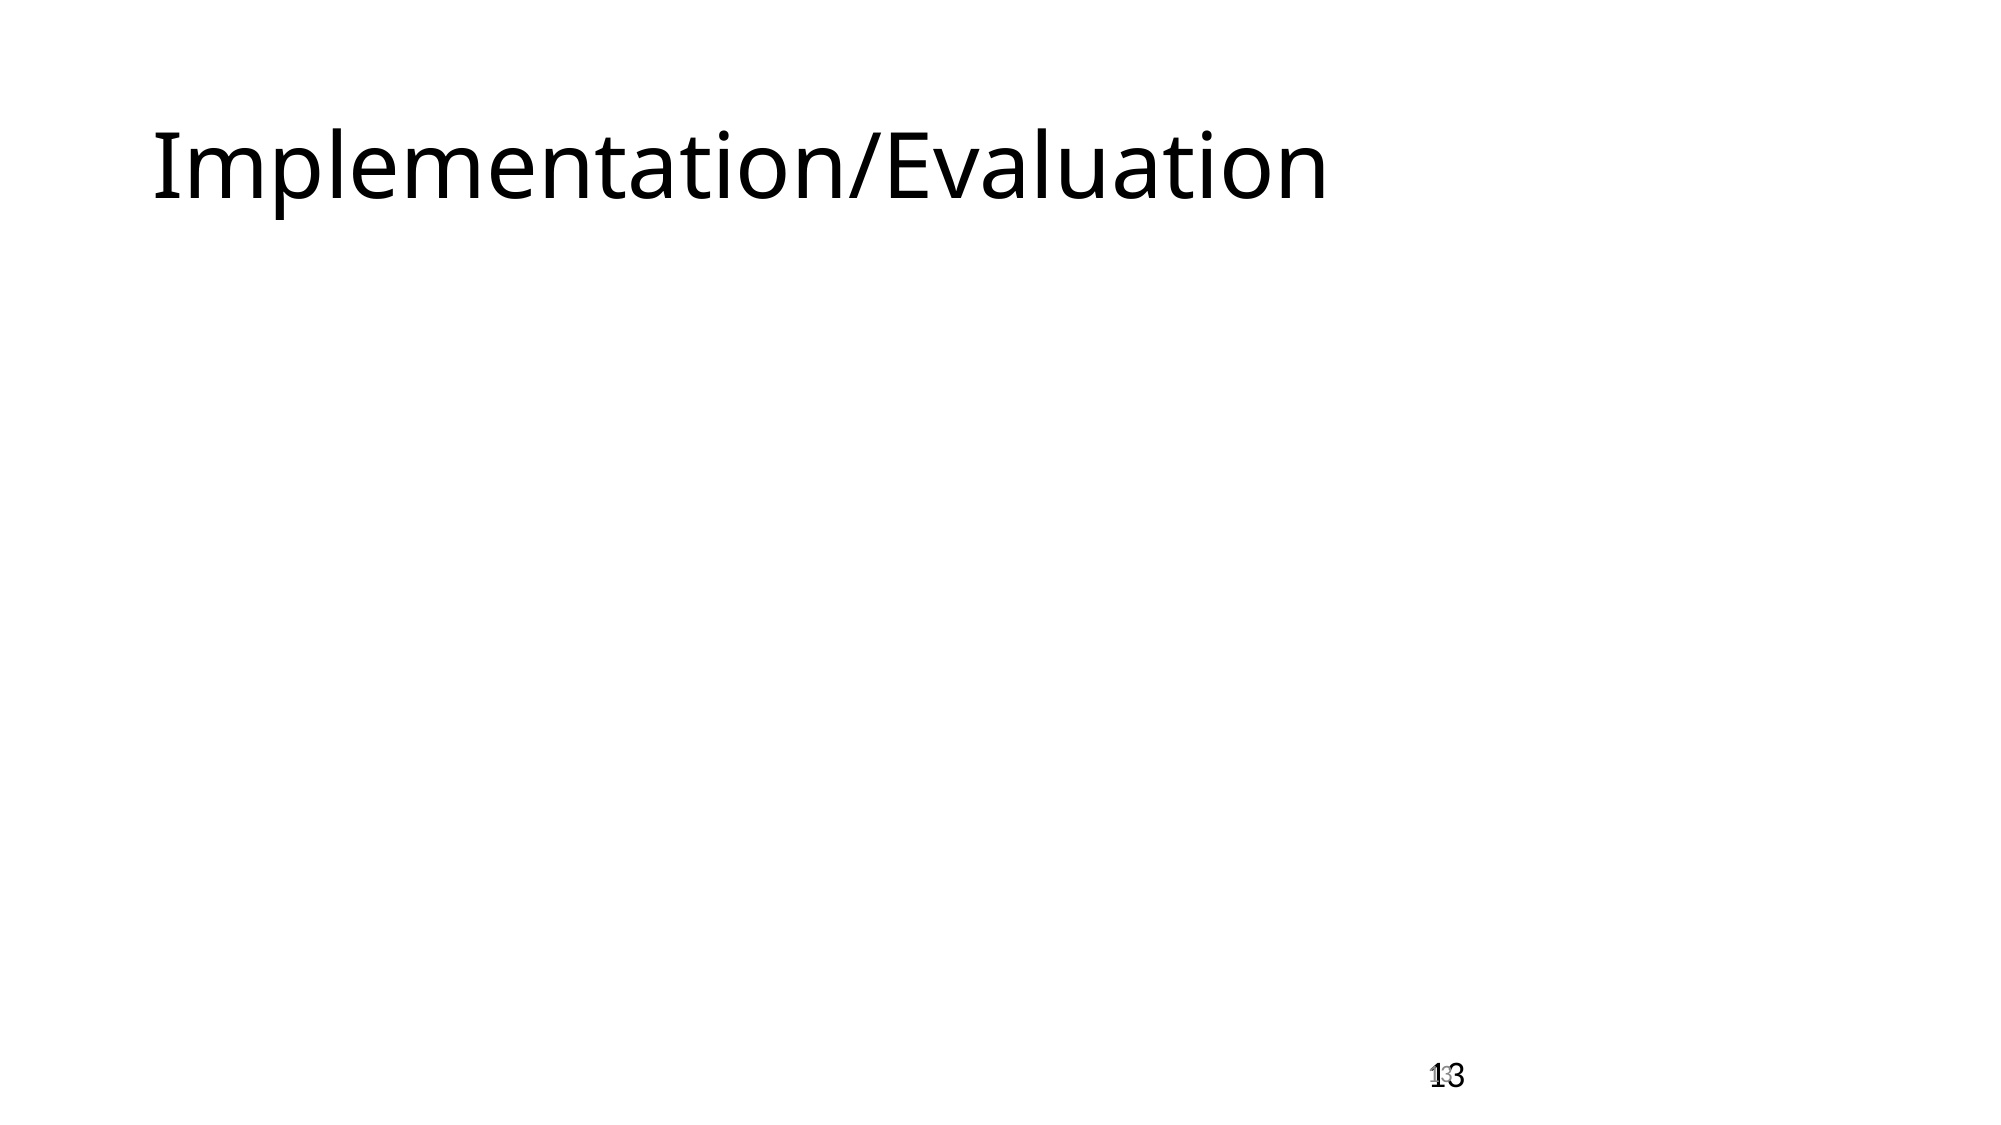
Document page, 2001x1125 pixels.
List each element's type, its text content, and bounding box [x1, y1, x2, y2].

text_box 13 [1412, 1042, 1863, 1103]
title Implementation/Evaluation [137, 59, 1863, 278]
